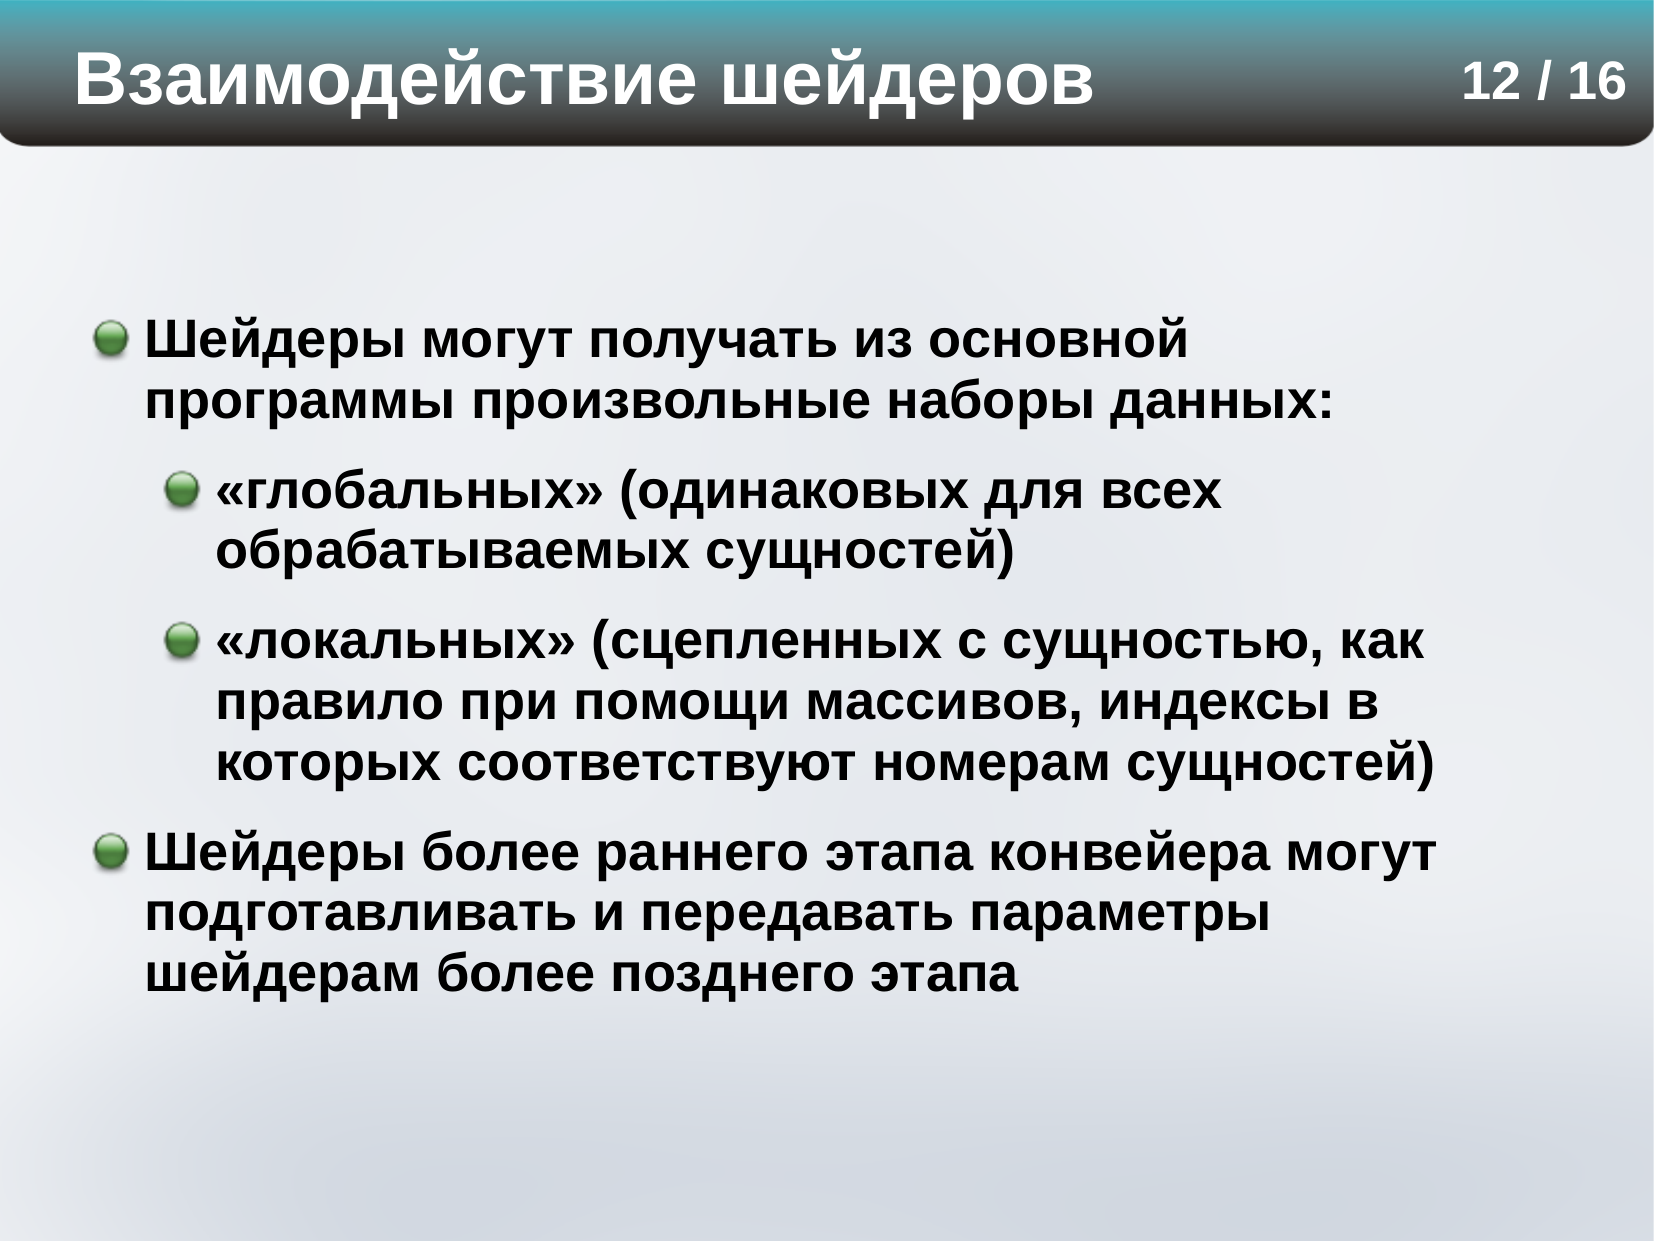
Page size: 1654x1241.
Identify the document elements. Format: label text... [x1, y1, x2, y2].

text_box Шейдеры могут получать из основной программы произвольные наборы данных: «глобальных» (одинаковых для всех обрабатываемых сущностей) «локальных» (сцепленных с сущностью, как правило при помощи массивов, индексы в которых соответствуют номерам сущностей) Шейдеры более раннего этапа конвейера могут подготавливать и передавать параметры шейдерам более позднего этапа [70, 301, 1506, 1093]
picture [0, 0, 1654, 1241]
text_box <number> / 16 [1446, 42, 1654, 179]
text_box Взаимодействие шейдеров [59, 29, 1359, 129]
